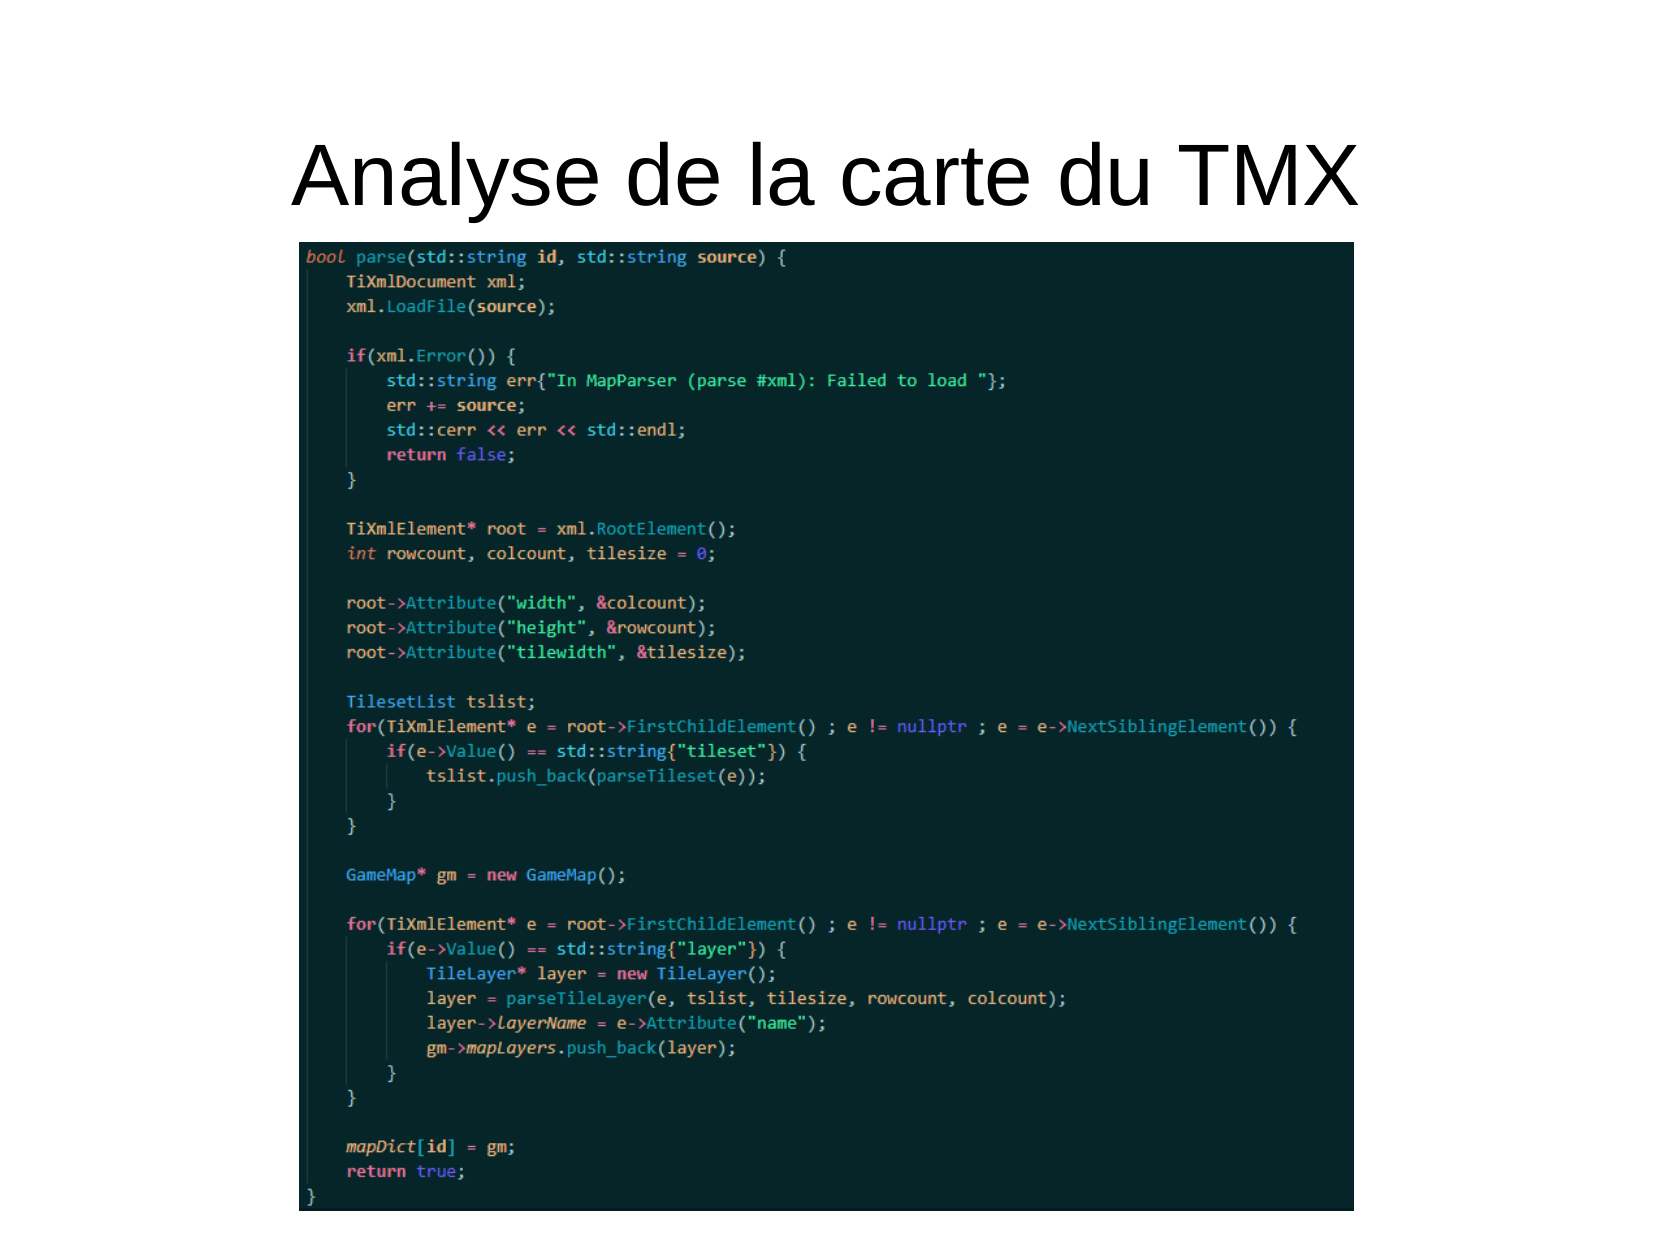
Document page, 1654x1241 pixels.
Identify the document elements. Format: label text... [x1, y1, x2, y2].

title Analyse de la carte du TMX [109, 76, 1545, 274]
picture [299, 242, 1354, 1211]
